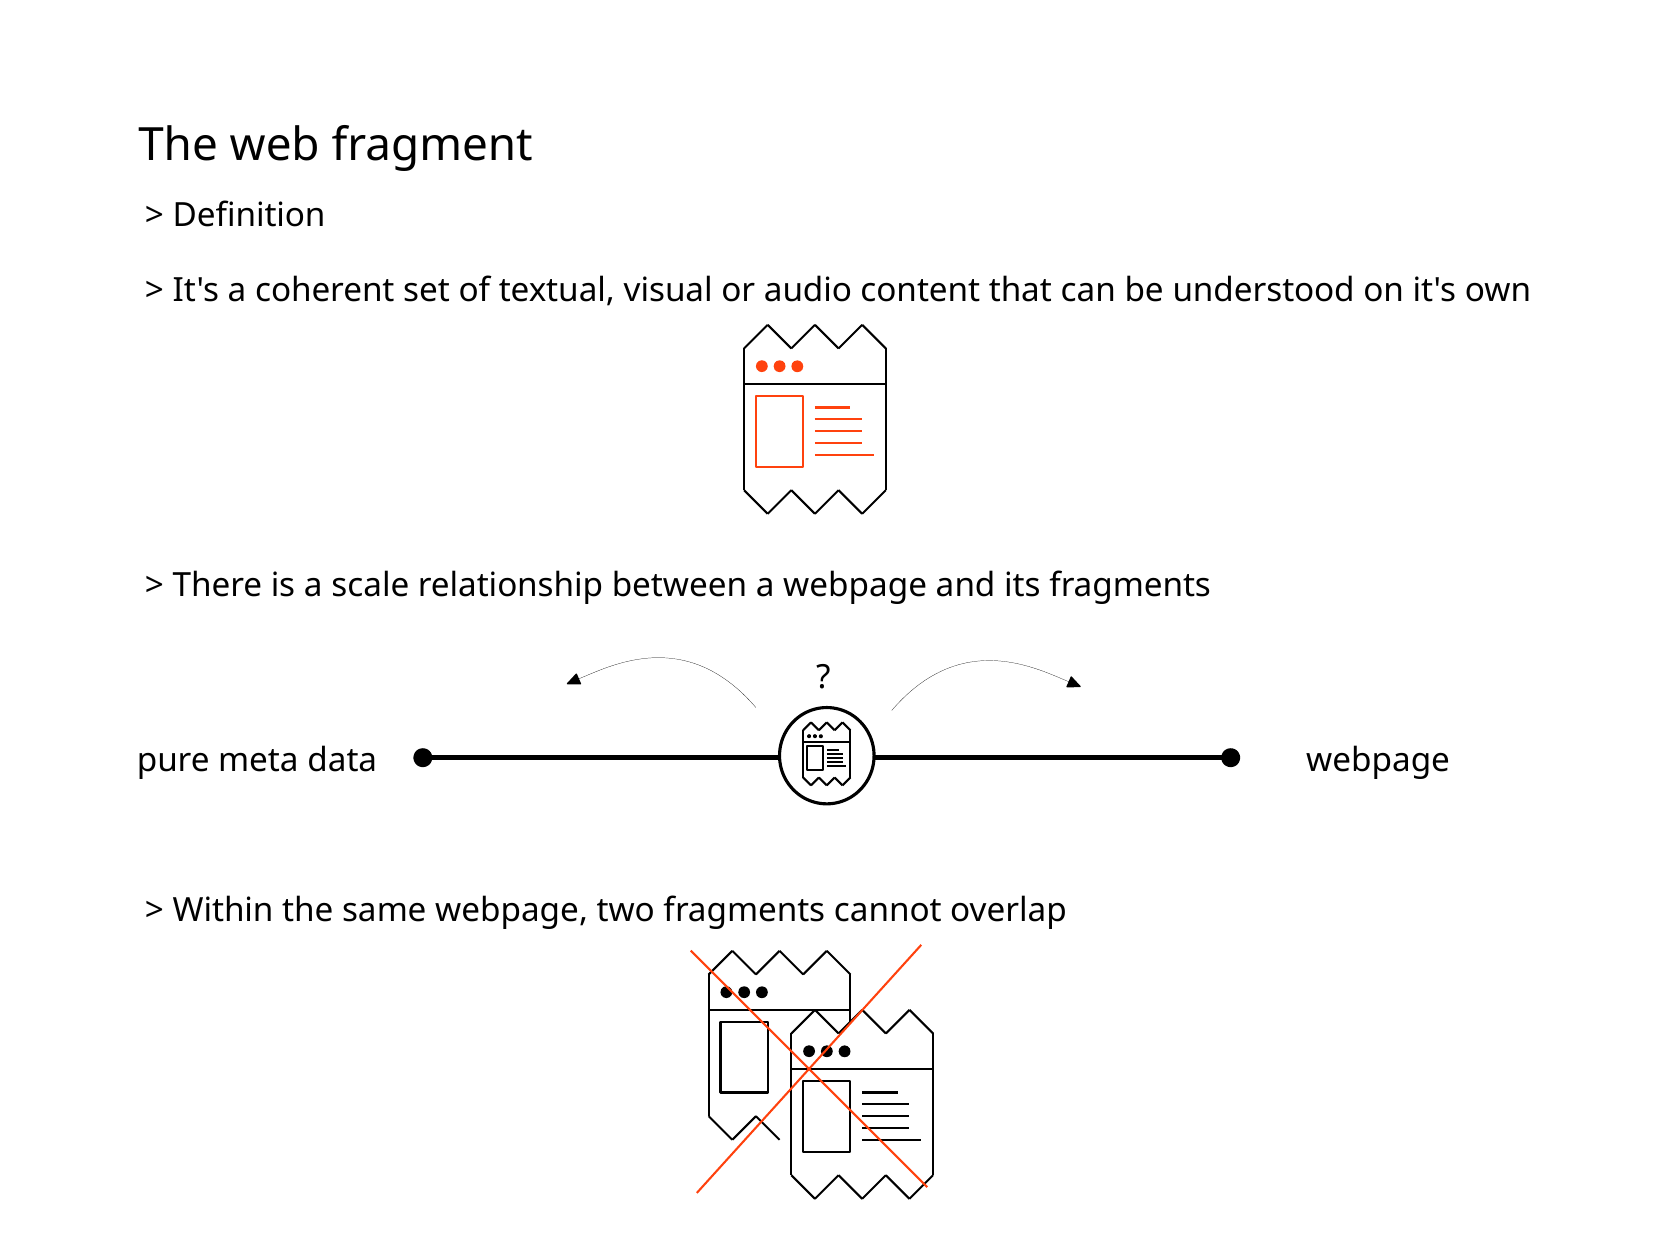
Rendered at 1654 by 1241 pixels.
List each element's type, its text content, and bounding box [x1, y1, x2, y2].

text_box [803, 1080, 851, 1152]
text_box webpage [1291, 728, 1466, 783]
text_box [803, 1045, 816, 1058]
text_box > Definition [130, 183, 1430, 238]
text_box [838, 1045, 851, 1058]
text_box ? [801, 645, 847, 700]
text_box [820, 1045, 828, 1053]
text_box [720, 1021, 768, 1093]
text_box > There is a scale relationship between a webpage and its fragments [130, 553, 1430, 609]
text_box pure meta data [122, 728, 387, 783]
text_box > It's a coherent set of textual, visual or audio content that can be understood on it's own [130, 258, 1506, 313]
text_box [779, 707, 875, 804]
text_box [823, 1047, 833, 1058]
text_box [791, 360, 804, 373]
text_box [823, 1080, 851, 1108]
text_box [755, 360, 768, 373]
text_box [773, 360, 786, 373]
text_box > Within the same webpage, two fragments cannot overlap [130, 878, 1430, 934]
text_box The web fragment [123, 118, 566, 233]
text_box [738, 986, 751, 999]
text_box [755, 395, 804, 467]
text_box [720, 986, 732, 999]
text_box [755, 986, 768, 999]
